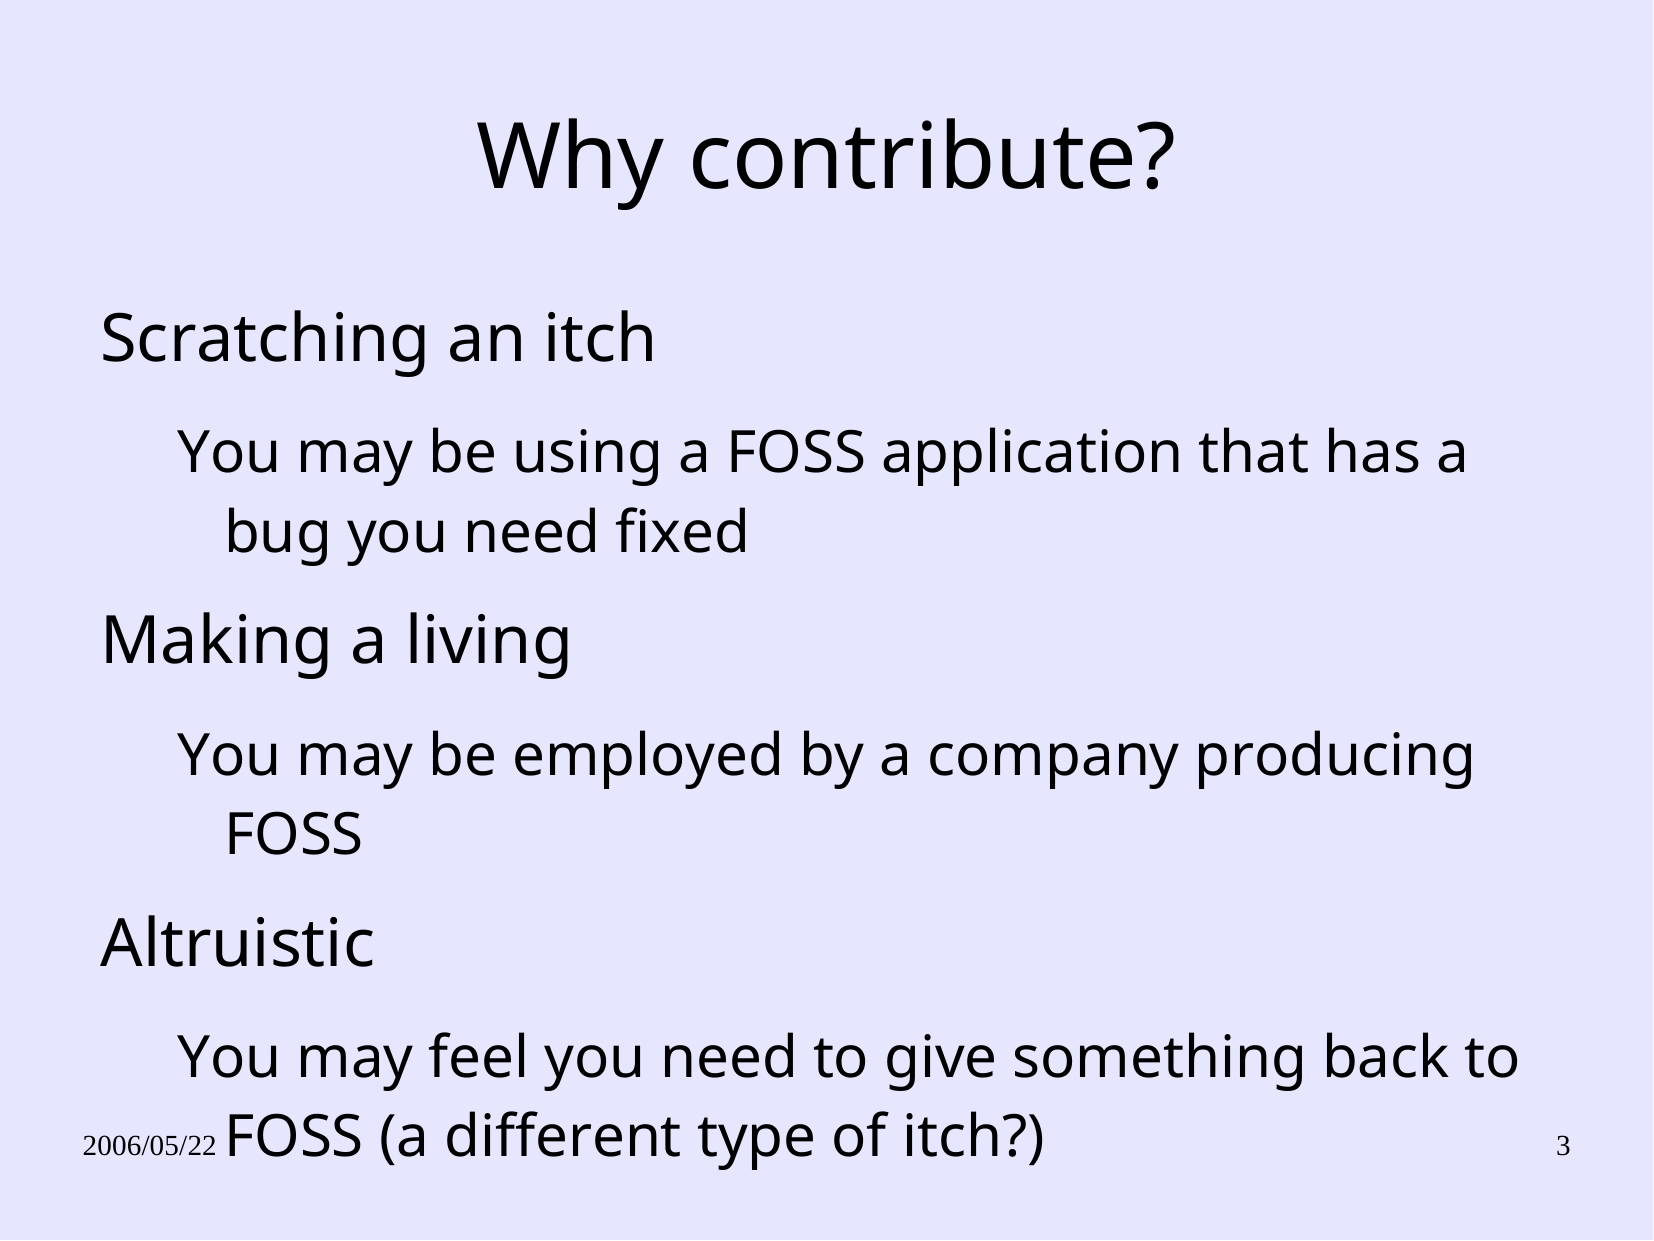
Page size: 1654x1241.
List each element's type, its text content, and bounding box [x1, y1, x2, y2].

list Scratching an itch You may be using a FOSS application that has a bug you need fixed Making a living You may be employed by a company producing FOSS Altruistic You may feel you need to give something back to FOSS (a different type of itch?) [82, 290, 1571, 1109]
title Why contribute? [82, 49, 1571, 257]
